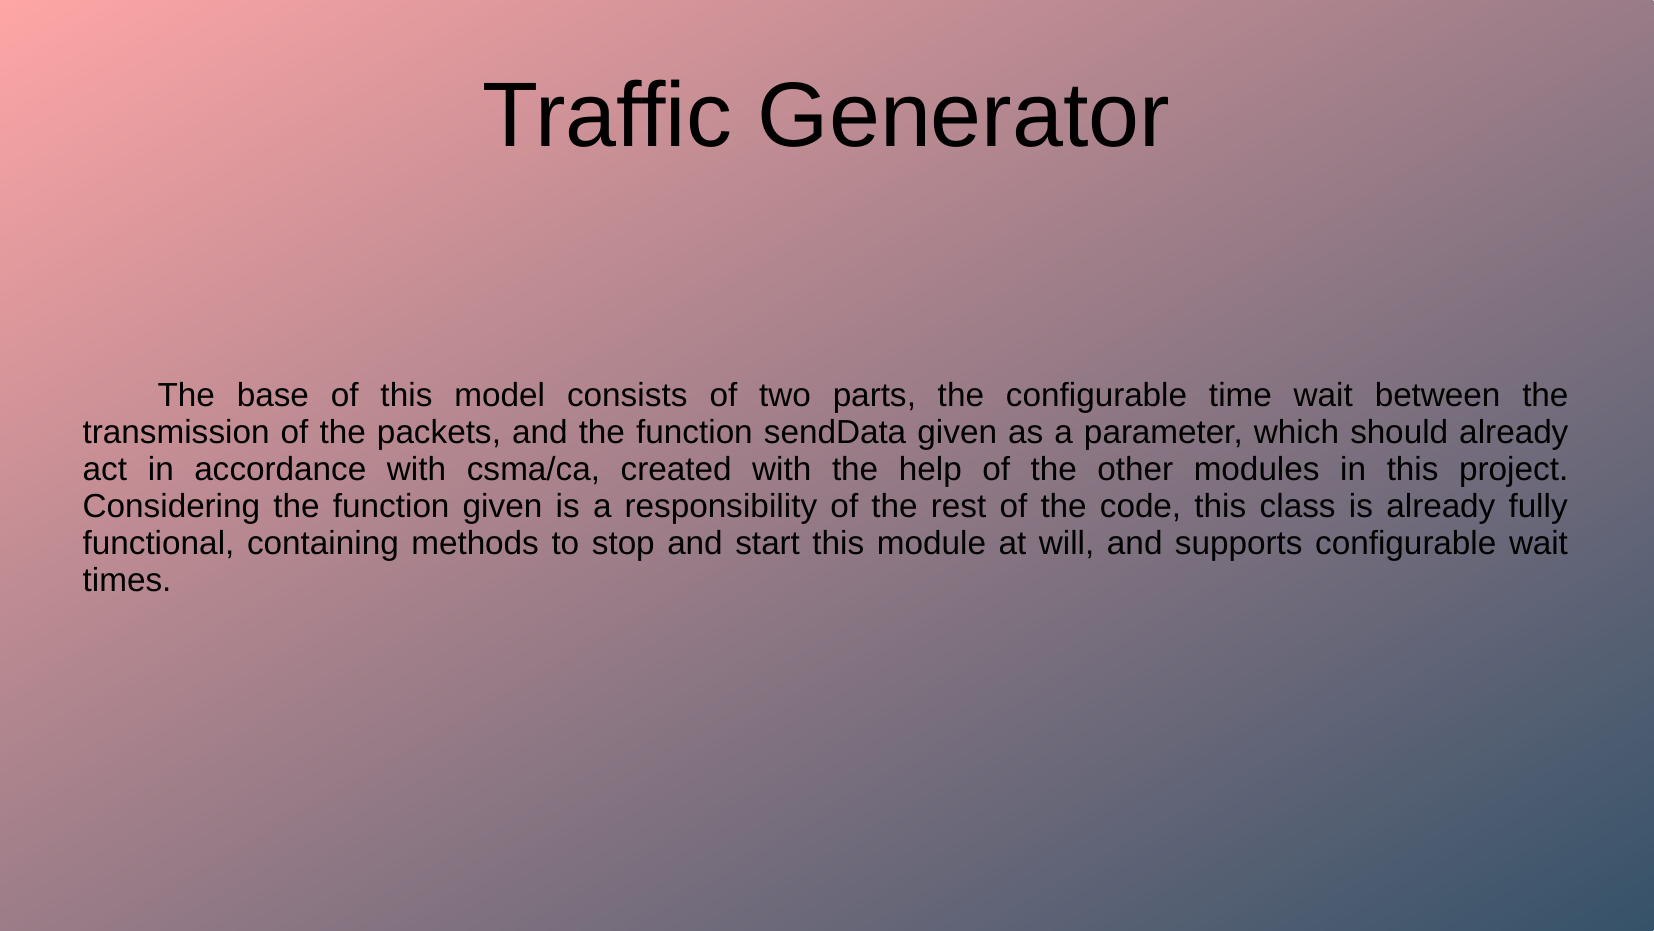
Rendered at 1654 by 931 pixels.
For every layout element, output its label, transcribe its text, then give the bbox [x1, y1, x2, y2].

title Traffic Generator [82, 37, 1571, 193]
subtitle The base of this model consists of two parts, the configurable time wait between the transmission of the packets, and the function sendData given as a parameter, which should already act in accordance with csma/ca, created with the help of the other modules in this project. Considering the function given is a responsibility of the rest of the code, this class is already fully functional, containing methods to stop and start this module at will, and supports configurable wait times. [82, 217, 1571, 758]
